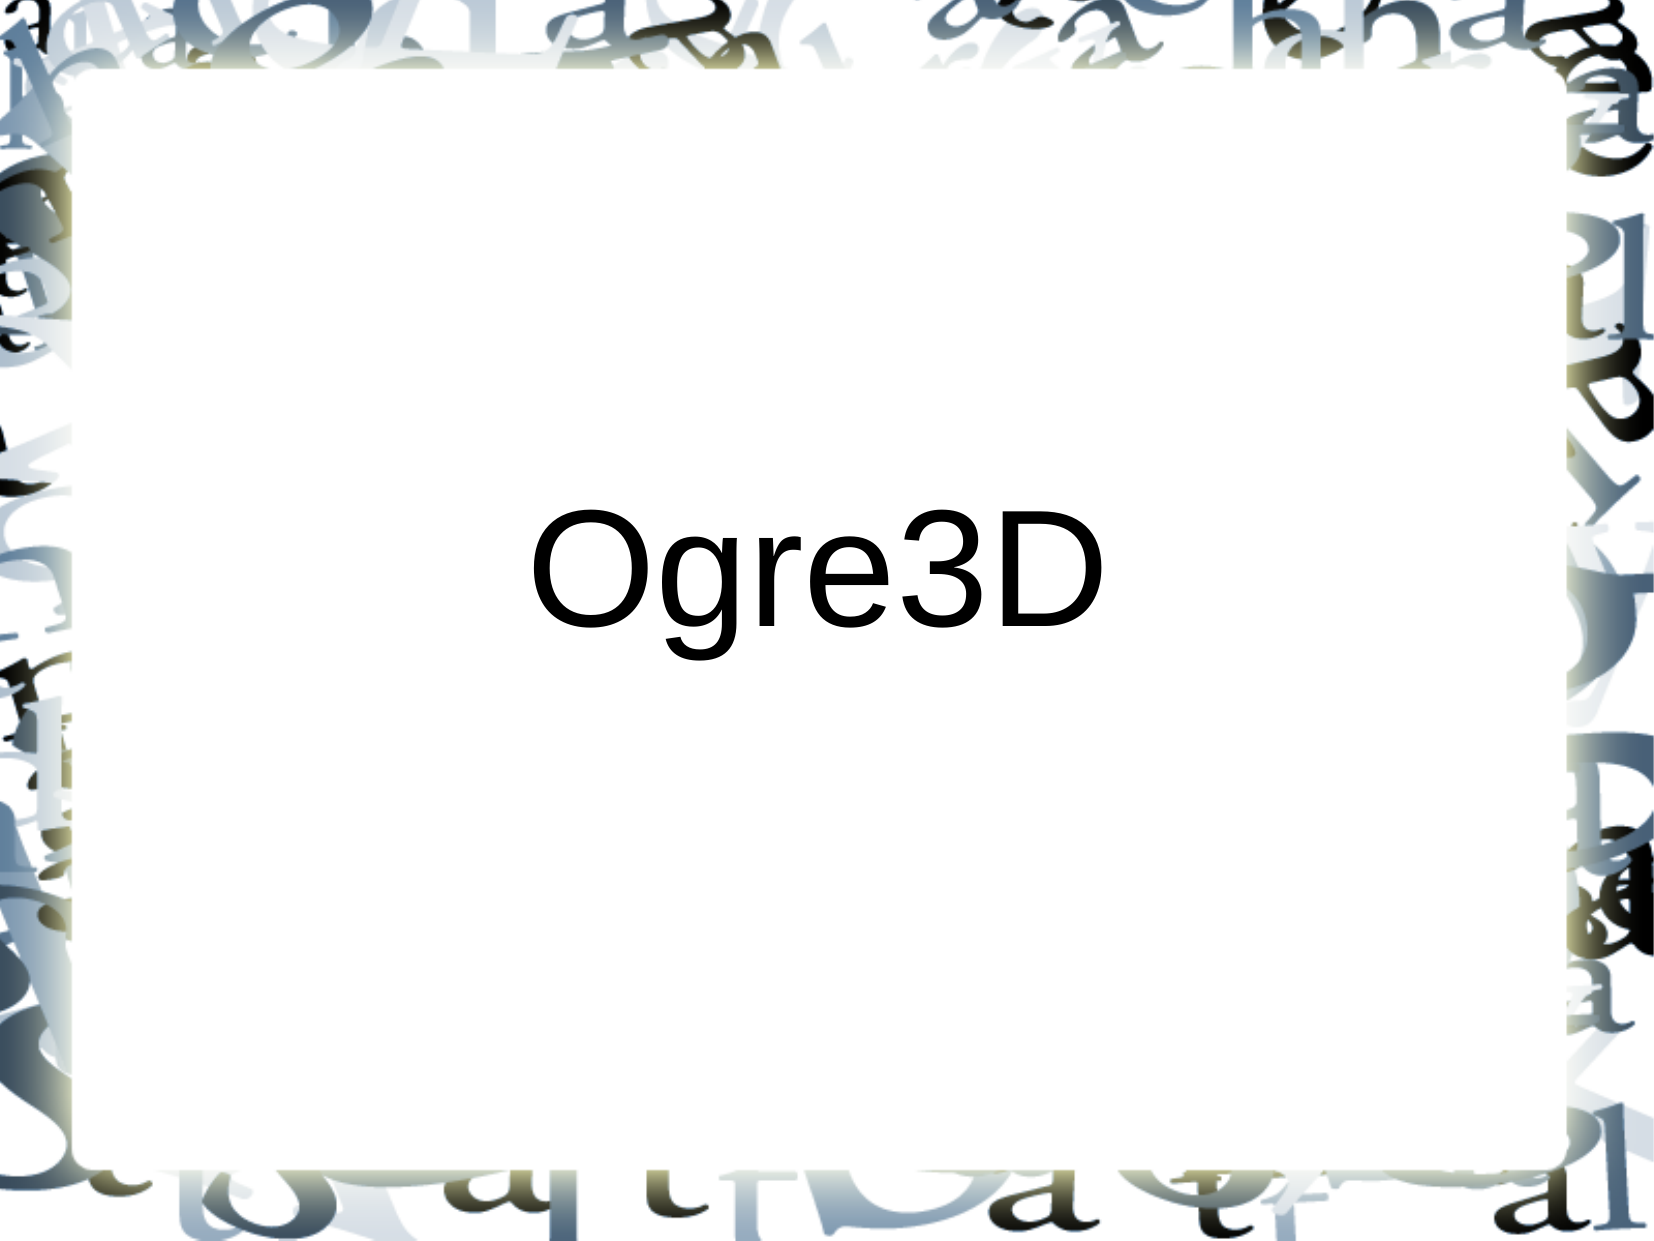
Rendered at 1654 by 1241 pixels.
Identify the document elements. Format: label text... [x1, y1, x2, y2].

picture [0, 0, 1654, 1241]
list Ogre3D [106, 266, 1530, 987]
